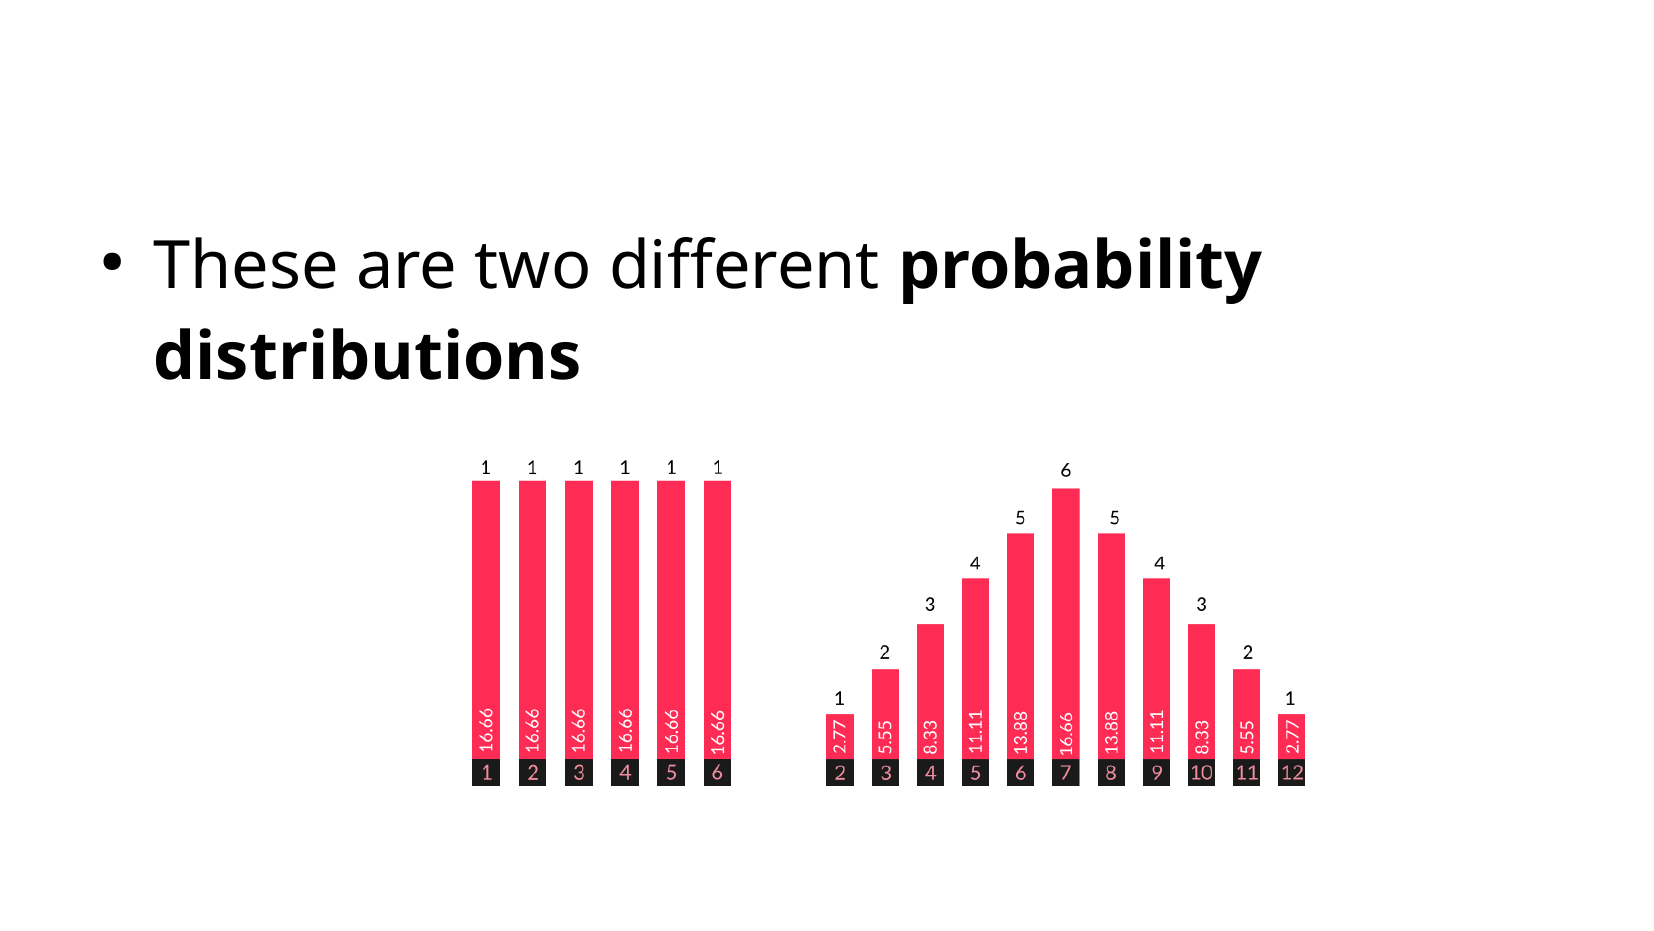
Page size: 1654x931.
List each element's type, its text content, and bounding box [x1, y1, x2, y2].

picture [472, 460, 731, 786]
picture [826, 463, 1305, 786]
list These are two different probability distributions [82, 217, 1571, 758]
